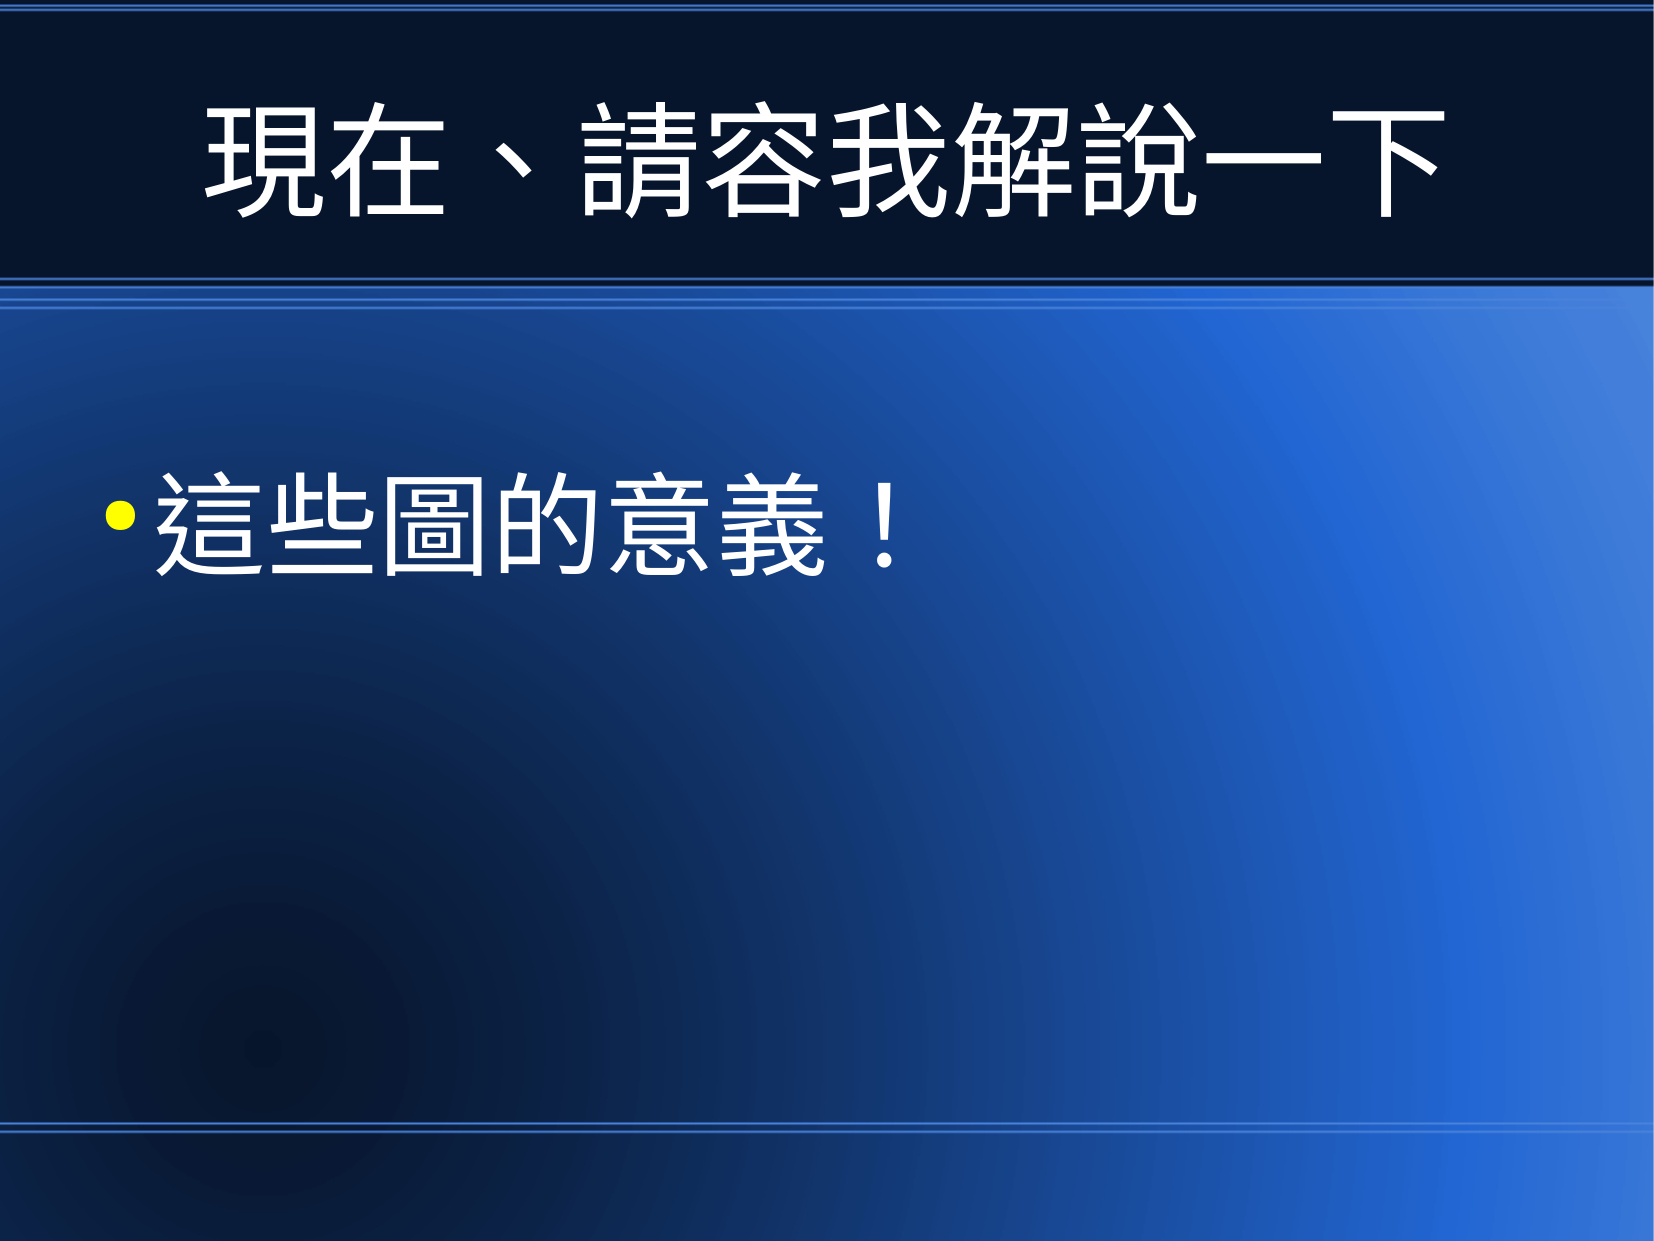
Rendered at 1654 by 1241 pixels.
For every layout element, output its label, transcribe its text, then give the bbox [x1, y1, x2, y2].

title 現在、請容我解說一下 [82, 49, 1571, 257]
picture [0, 0, 1654, 1241]
list 這些圖的意義！ [82, 355, 1571, 1241]
